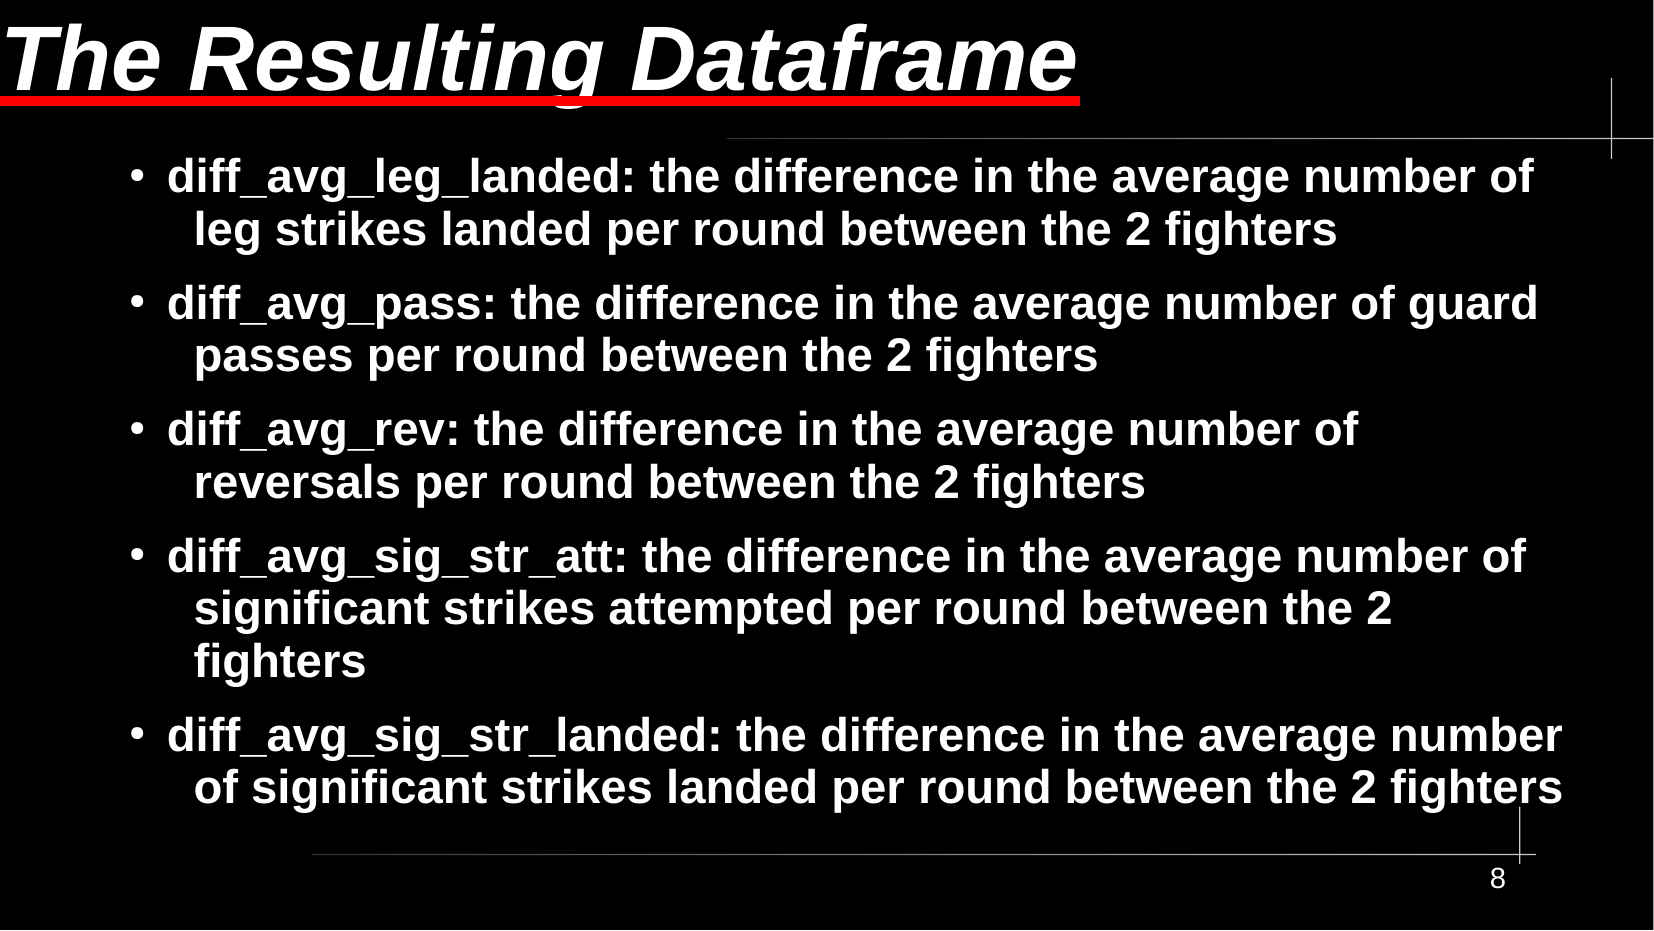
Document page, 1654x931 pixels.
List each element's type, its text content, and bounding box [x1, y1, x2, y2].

list diff_avg_leg_landed: the difference in the average number of leg strikes landed per round between the 2 fighters diff_avg_pass: the difference in the average number of guard passes per round between the 2 fighters diff_avg_rev: the difference in the average number of reversals per round between the 2 fighters diff_avg_sig_str_att: the difference in the average number of significant strikes attempted per round between the 2 fighters diff_avg_sig_str_landed: the difference in the average number of significant strikes landed per round between the 2 fighters [37, 150, 1576, 826]
title The Resulting Dataframe [0, 0, 1565, 119]
